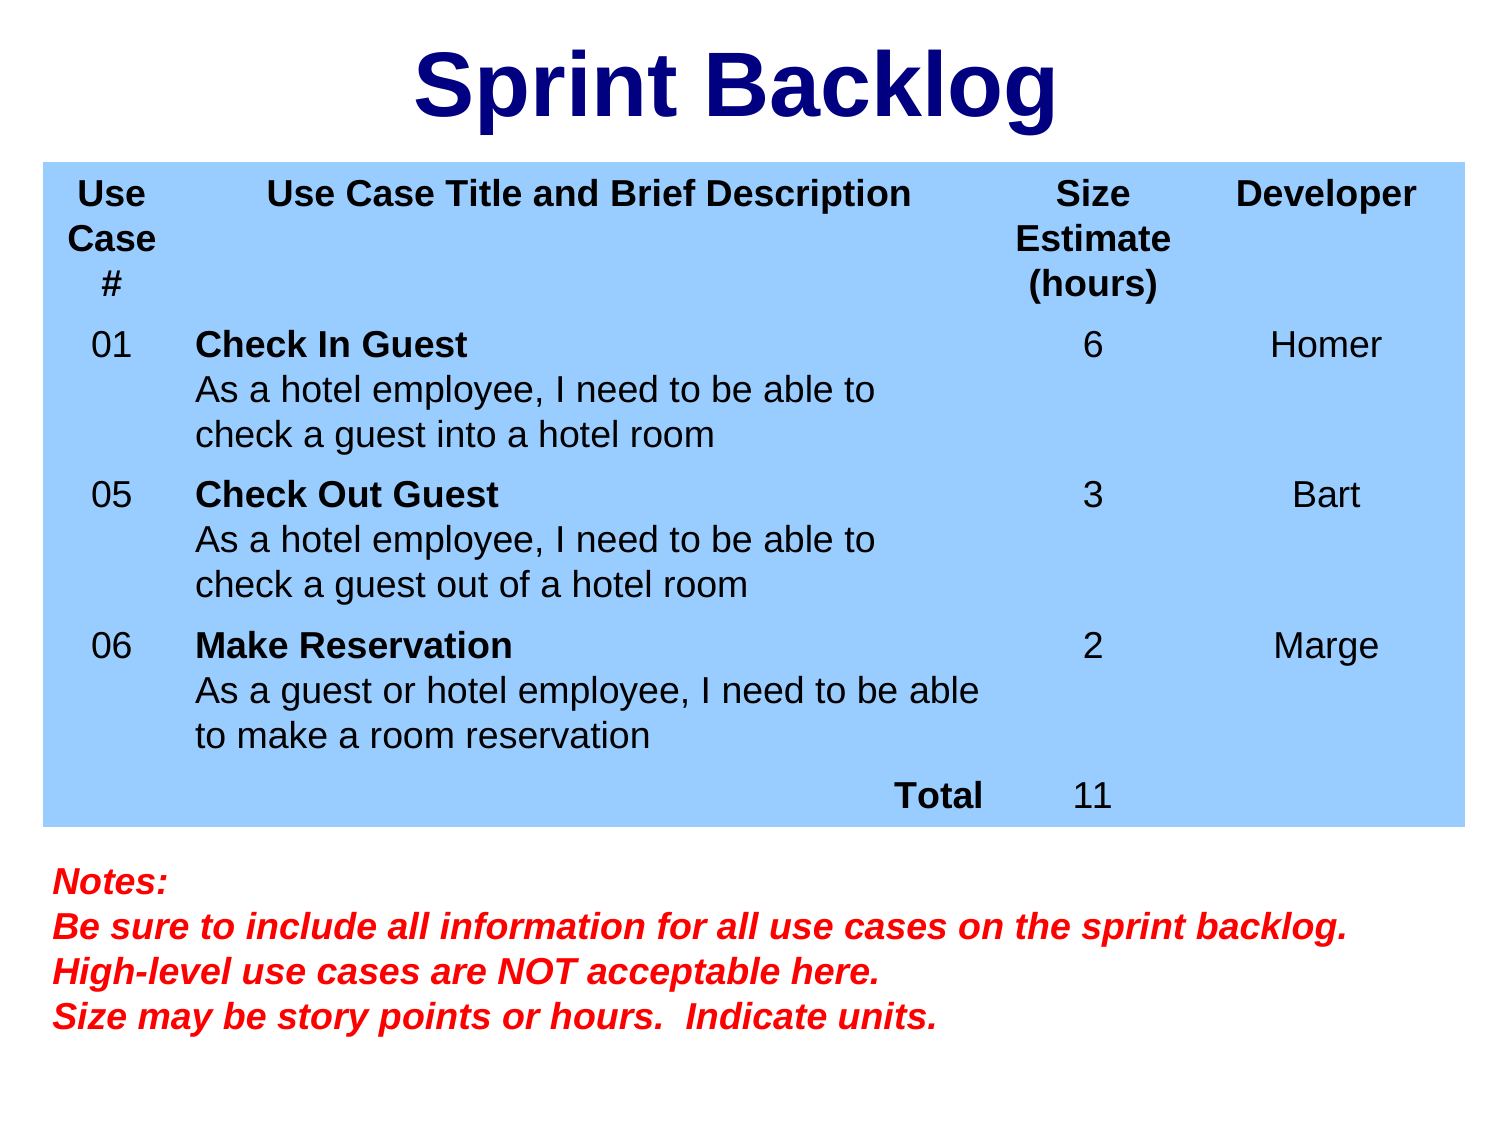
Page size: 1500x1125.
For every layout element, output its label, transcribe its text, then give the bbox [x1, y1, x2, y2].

table_cell [43, 764, 180, 827]
table_header Size Estimate (hours) [999, 162, 1188, 312]
table_cell Total [180, 764, 999, 827]
title Sprint Backlog [75, 17, 1426, 143]
table_cell Marge [1188, 613, 1465, 764]
table_cell Check Out Guest As a hotel employee, I need to be able to check a guest out of a hotel room [180, 463, 999, 613]
table_cell 01 [43, 312, 180, 463]
table_cell Bart [1188, 463, 1465, 613]
text_box Notes: Be sure to include all information for all use cases on the sprint backlog. High-level use cases are NOT acceptable here. Size may be story points or hours. Indicate units. [37, 849, 1496, 1045]
table_cell 11 [999, 764, 1188, 827]
table_cell 06 [43, 613, 180, 764]
table_cell 05 [43, 463, 180, 613]
table_cell 3 [999, 463, 1188, 613]
table_cell 6 [999, 312, 1188, 463]
table_header Use Case # [43, 162, 180, 312]
table_header Use Case Title and Brief Description [180, 162, 999, 312]
table_cell [1188, 764, 1465, 827]
table_header Developer [1188, 162, 1465, 312]
table_cell Homer [1188, 312, 1465, 463]
table_cell Make Reservation As a guest or hotel employee, I need to be able to make a room reservation [180, 613, 999, 764]
table_cell 2 [999, 613, 1188, 764]
table_cell Check In Guest As a hotel employee, I need to be able to check a guest into a hotel room [180, 312, 999, 463]
